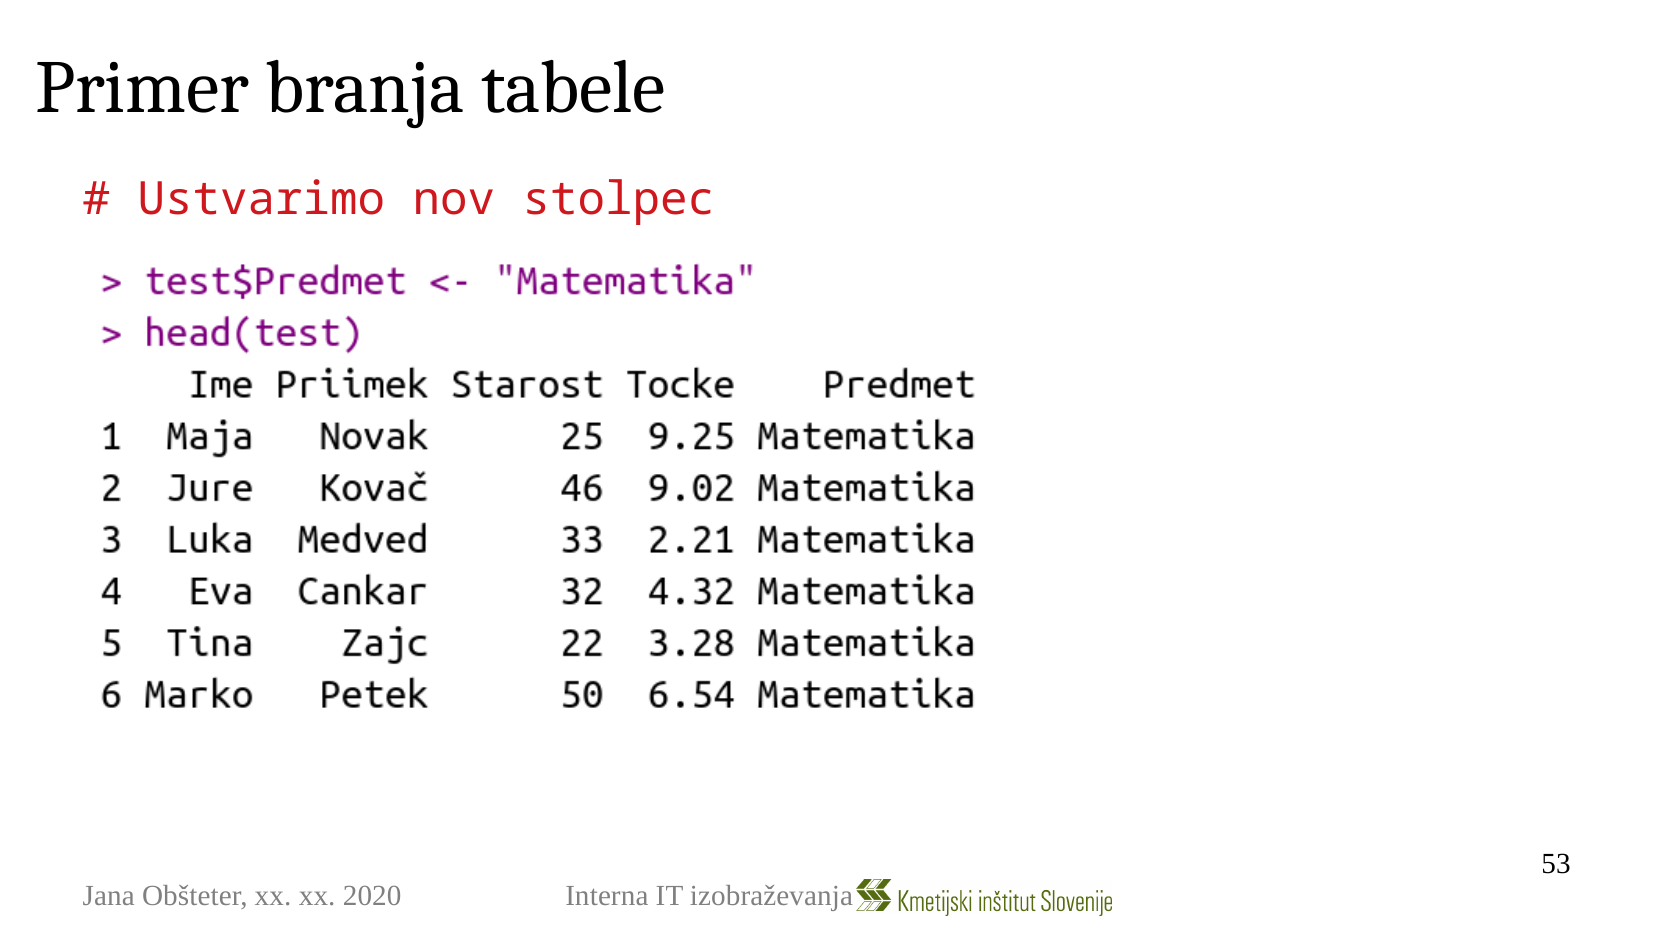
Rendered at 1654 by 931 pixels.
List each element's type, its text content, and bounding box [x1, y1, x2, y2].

picture [856, 879, 1112, 916]
title Primer branja tabele [35, 21, 1524, 154]
picture [85, 260, 1009, 733]
list # Ustvarimo nov stolpec [82, 165, 1642, 827]
